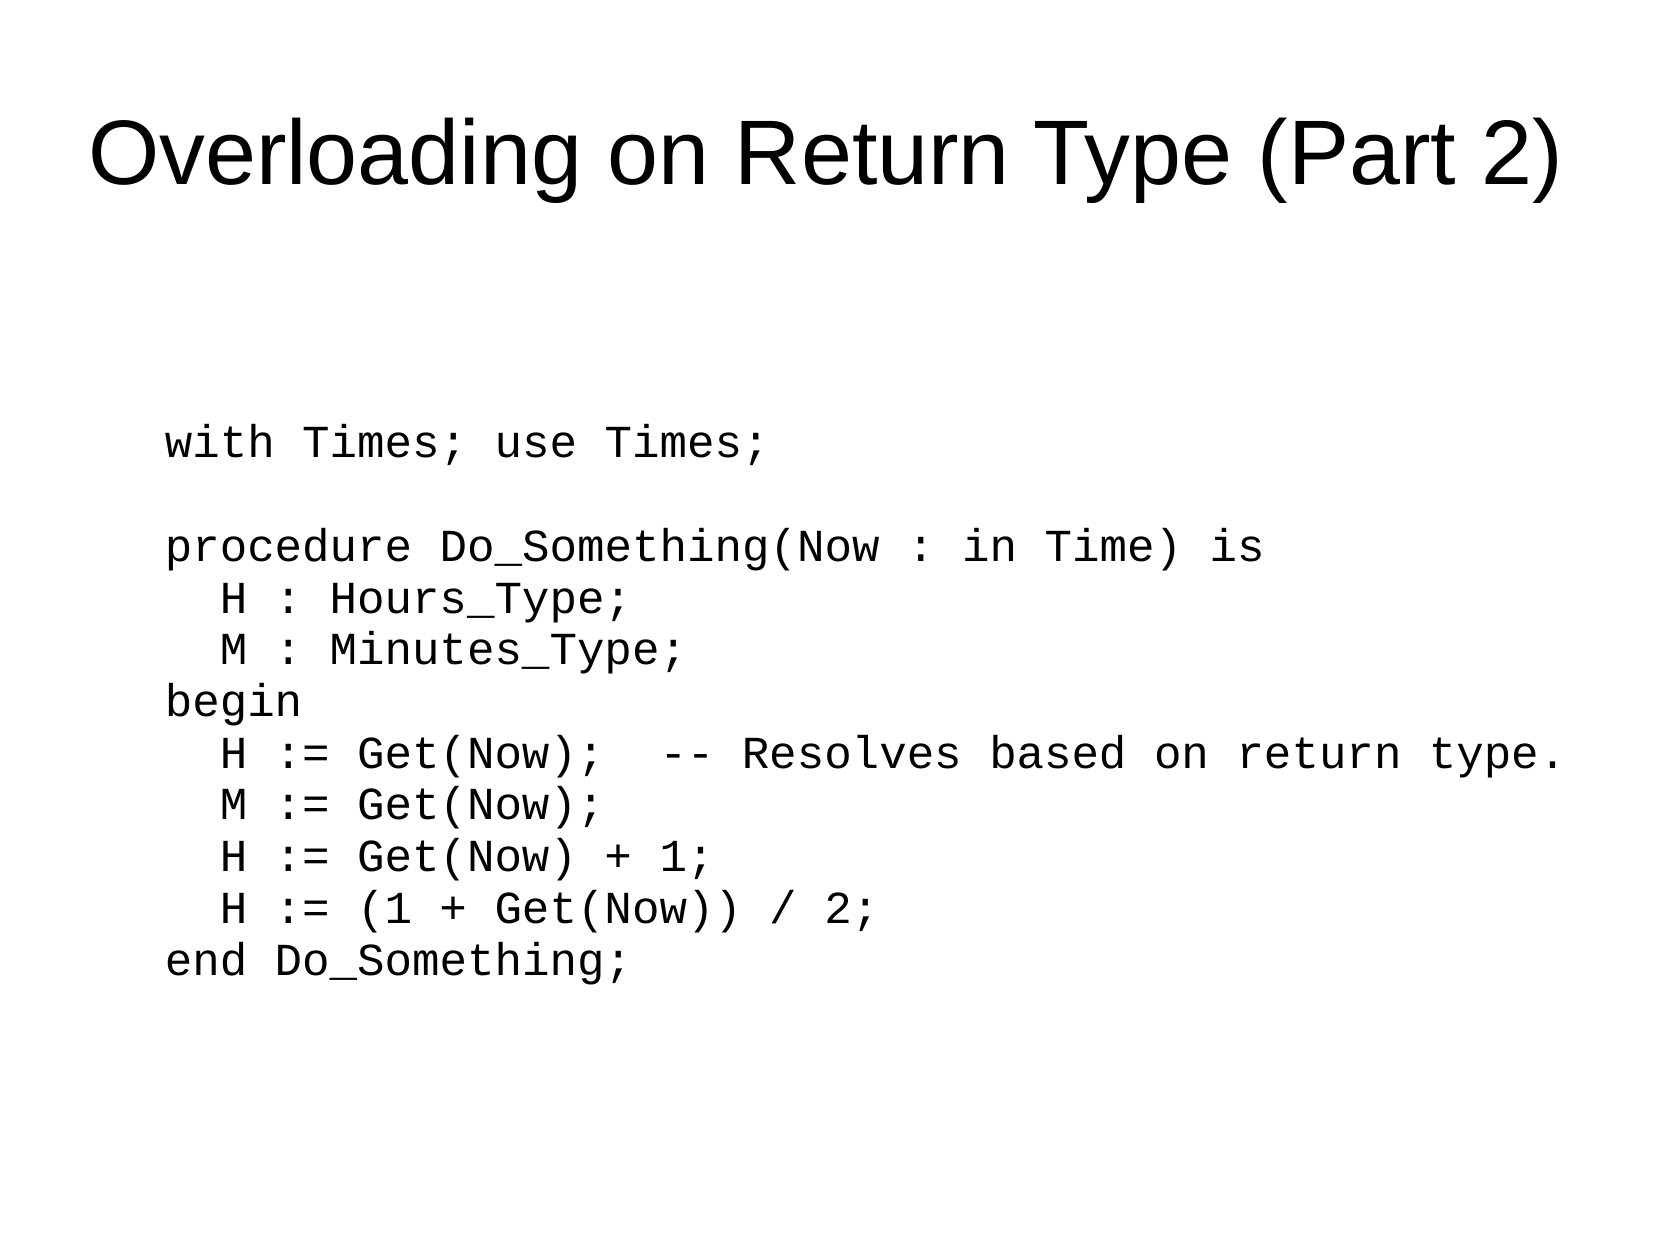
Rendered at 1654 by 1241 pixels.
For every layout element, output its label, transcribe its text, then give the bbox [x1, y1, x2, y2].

title Overloading on Return Type (Part 2) [82, 56, 1571, 250]
text_box with Times; use Times; procedure Do_Something(Now : in Time) is H : Hours_Type; M : Minutes_Type; begin H := Get(Now); -- Resolves based on return type. M := Get(Now); H := Get(Now) + 1; H := (1 + Get(Now)) / 2; end Do_Something; [150, 412, 1583, 964]
